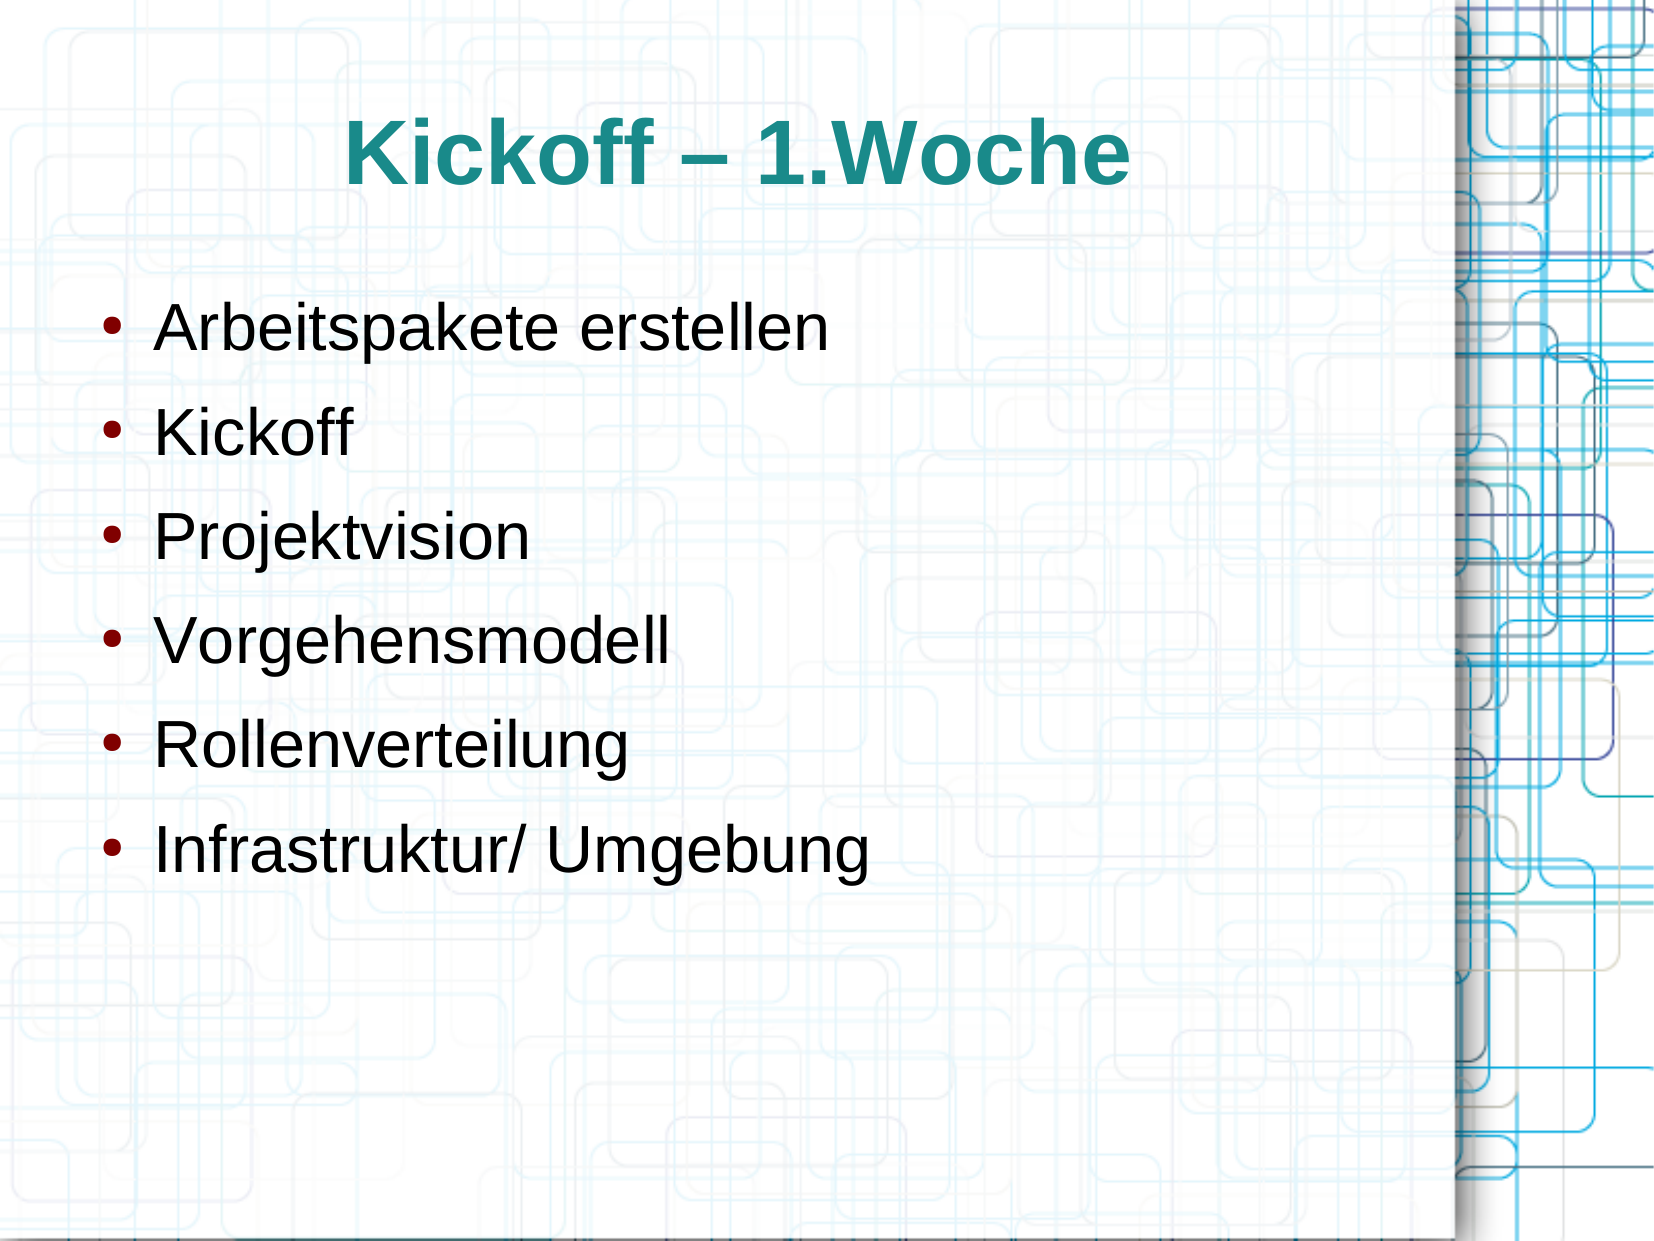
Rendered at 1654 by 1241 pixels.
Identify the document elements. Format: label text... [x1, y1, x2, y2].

picture [0, 0, 1654, 1241]
list Arbeitspakete erstellen Kickoff Projektvision Vorgehensmodell Rollenverteilung Infrastruktur/ Umgebung [82, 290, 1418, 1109]
title Kickoff – 1.Woche [59, 49, 1418, 257]
